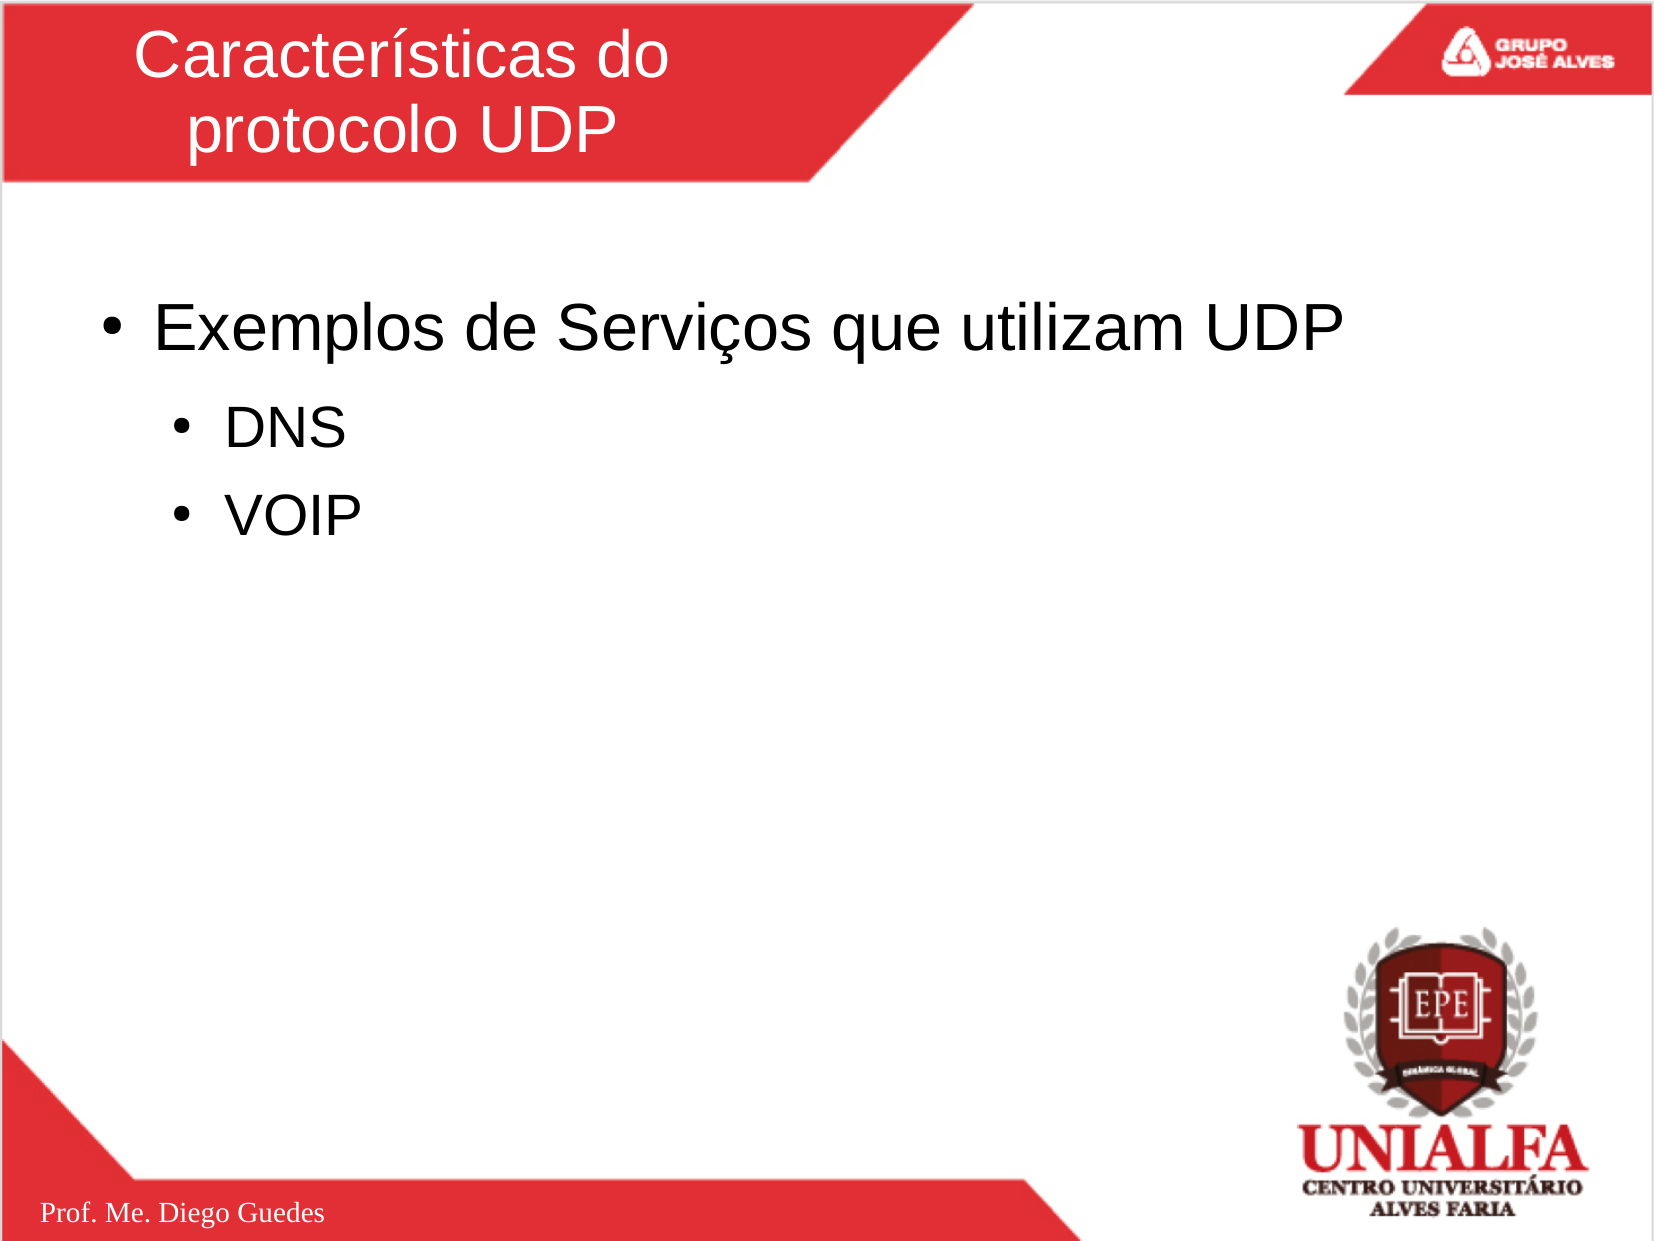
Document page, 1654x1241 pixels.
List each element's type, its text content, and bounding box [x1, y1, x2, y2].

title Características do protocolo UDP [6, 11, 799, 174]
picture [0, 0, 1654, 1241]
list Exemplos de Serviços que utilizam UDP DNS VOIP [82, 290, 1571, 1010]
